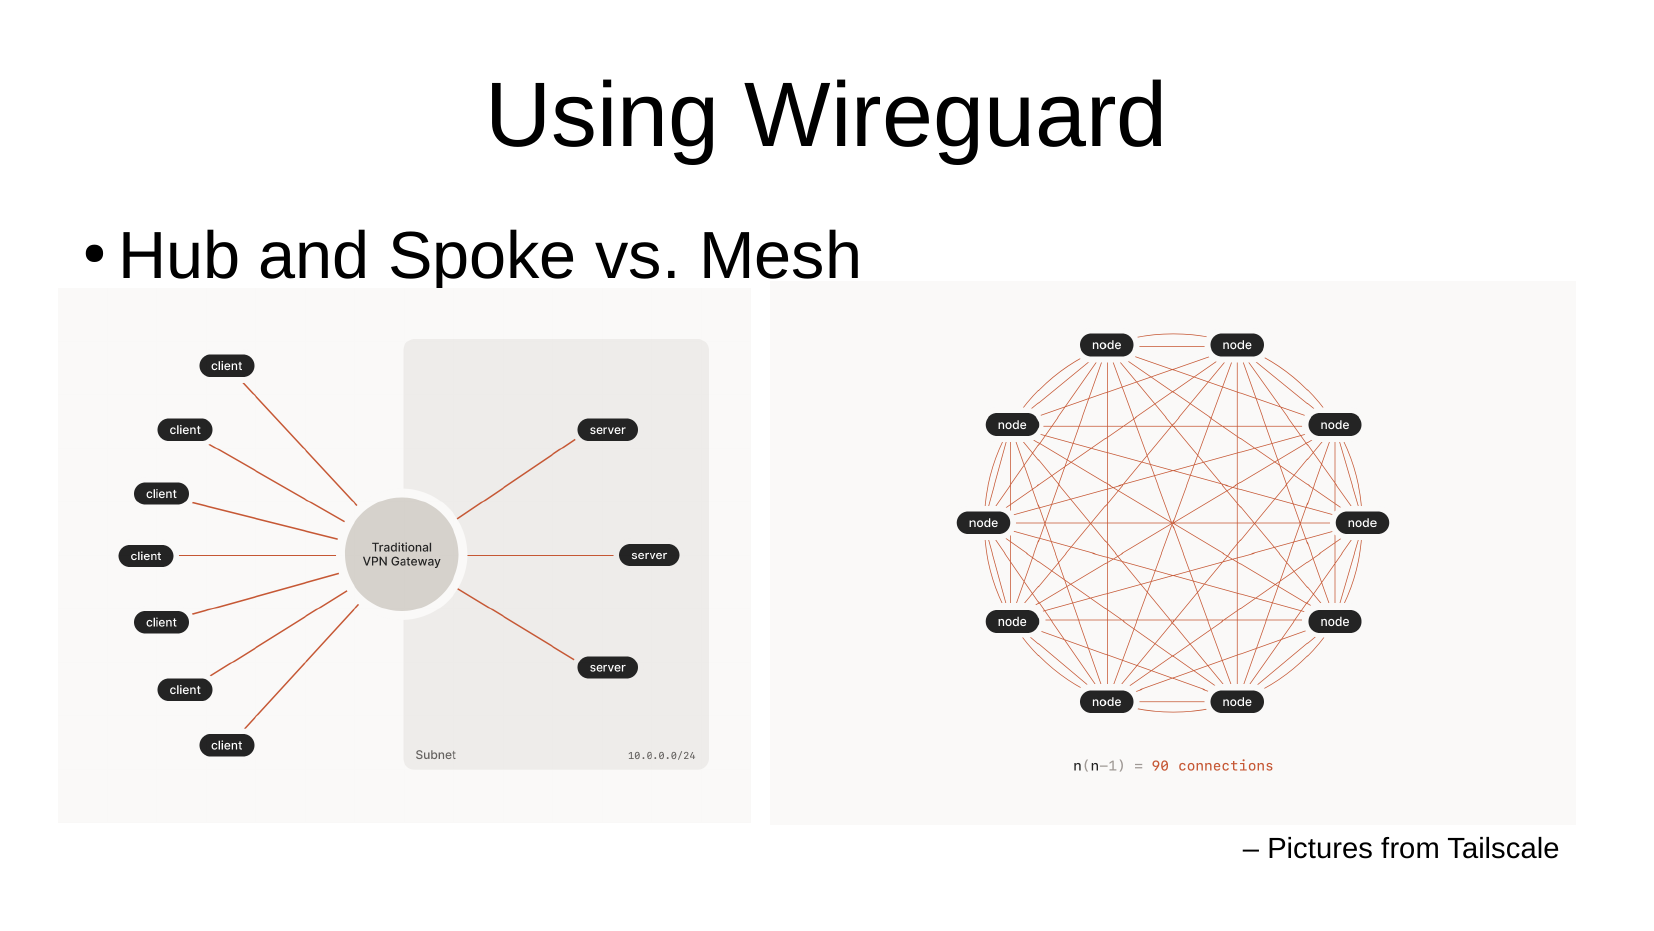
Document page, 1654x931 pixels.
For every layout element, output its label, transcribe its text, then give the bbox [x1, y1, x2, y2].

title Using Wireguard [82, 37, 1571, 193]
picture [58, 288, 751, 823]
picture [770, 281, 1576, 826]
text_box – Pictures from Tailscale [1228, 825, 1576, 873]
subtitle Hub and Spoke vs. Mesh [82, 217, 1571, 758]
